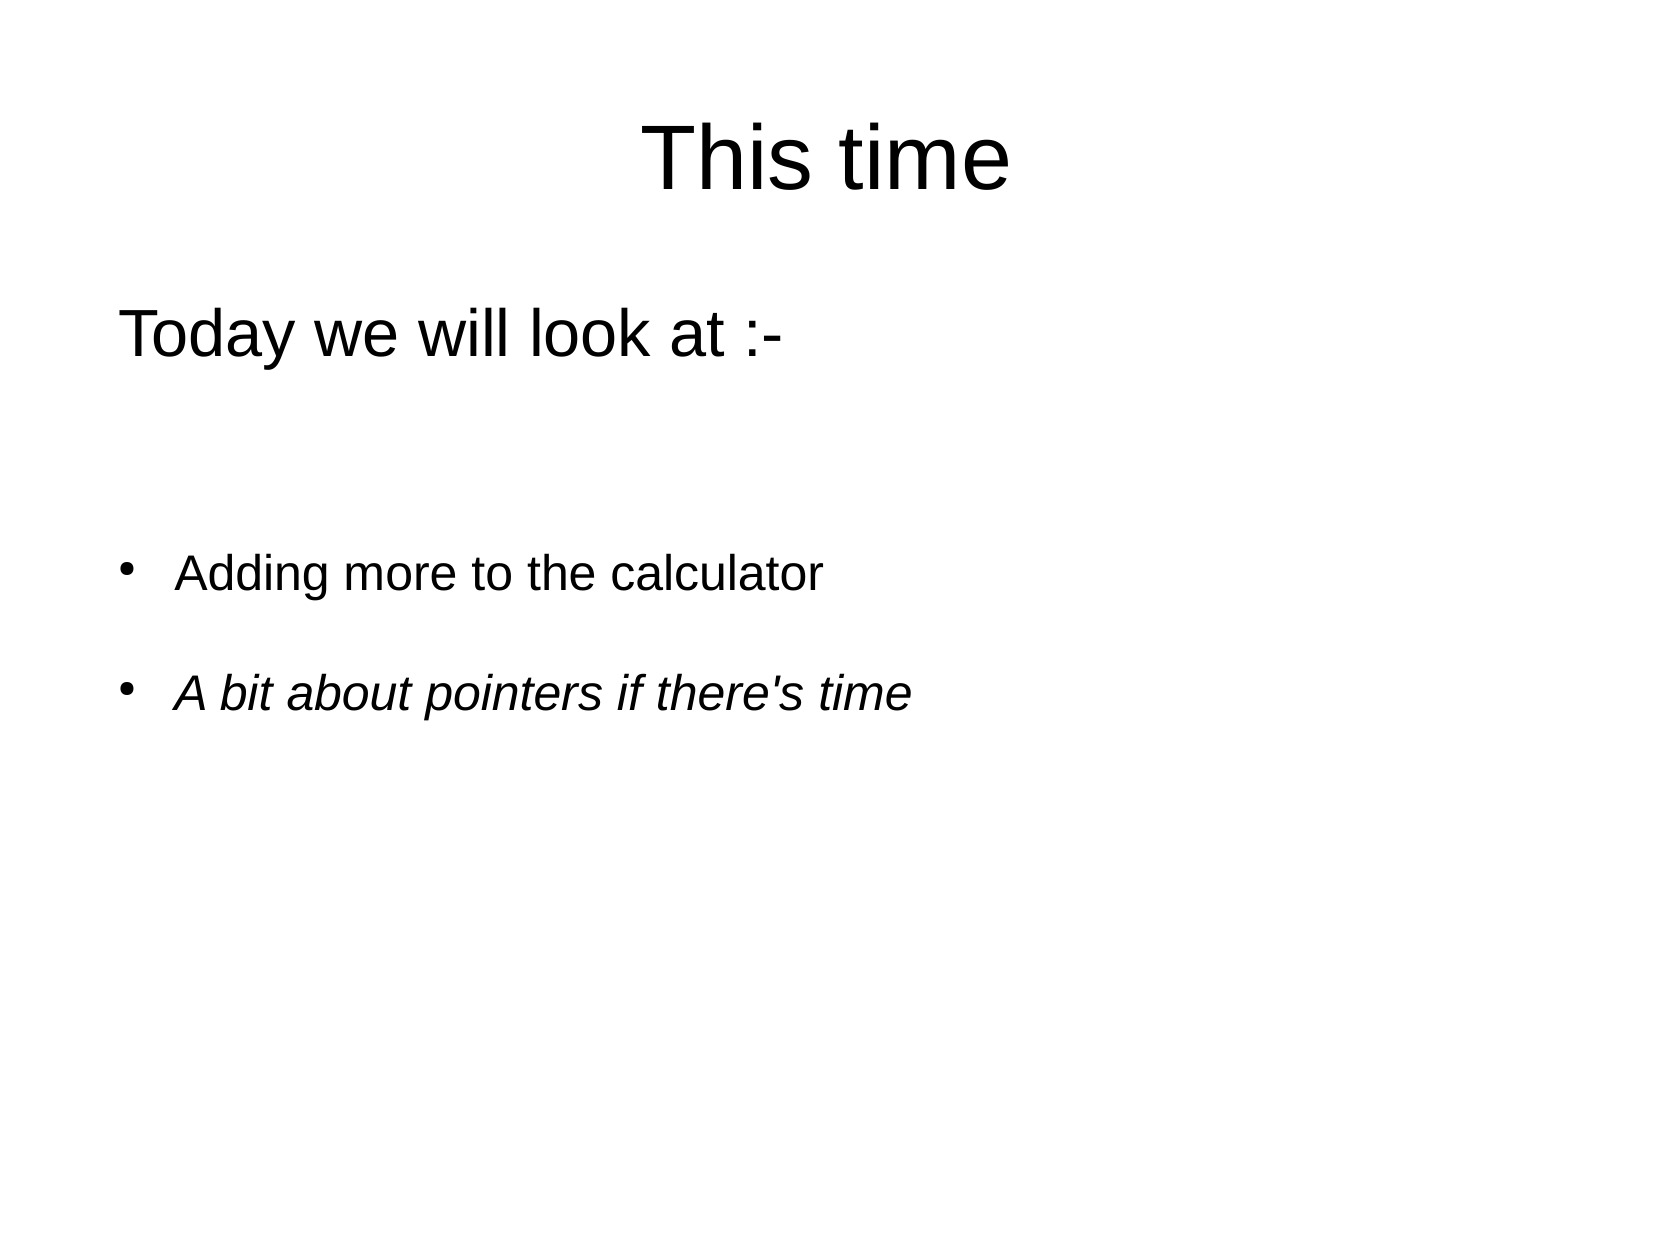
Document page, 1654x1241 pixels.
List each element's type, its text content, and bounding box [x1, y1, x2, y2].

title This time [82, 49, 1571, 257]
subtitle Today we will look at :- Adding more to the calculator A bit about pointers if there's time [118, 290, 1538, 1152]
